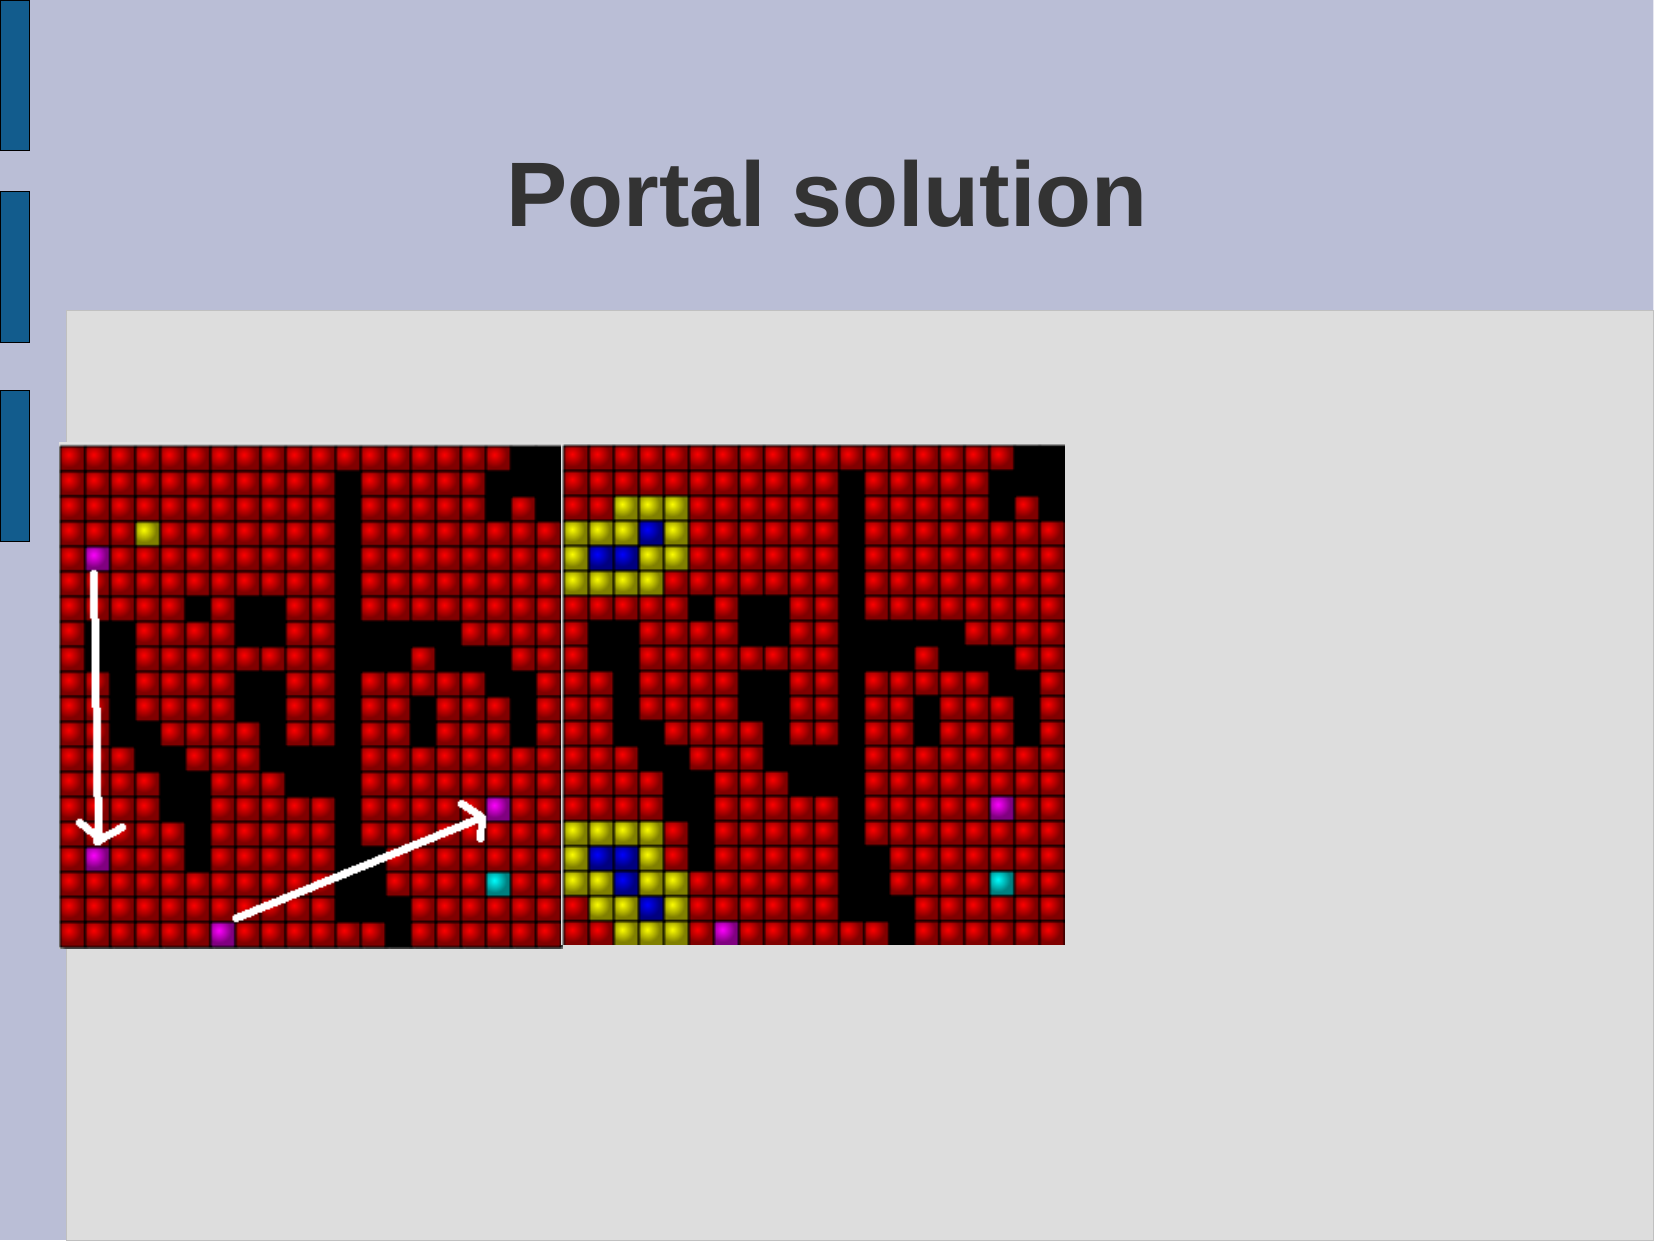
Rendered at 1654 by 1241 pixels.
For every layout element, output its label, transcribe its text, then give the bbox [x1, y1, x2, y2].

picture [59, 442, 1065, 950]
title Portal solution [121, 91, 1534, 299]
